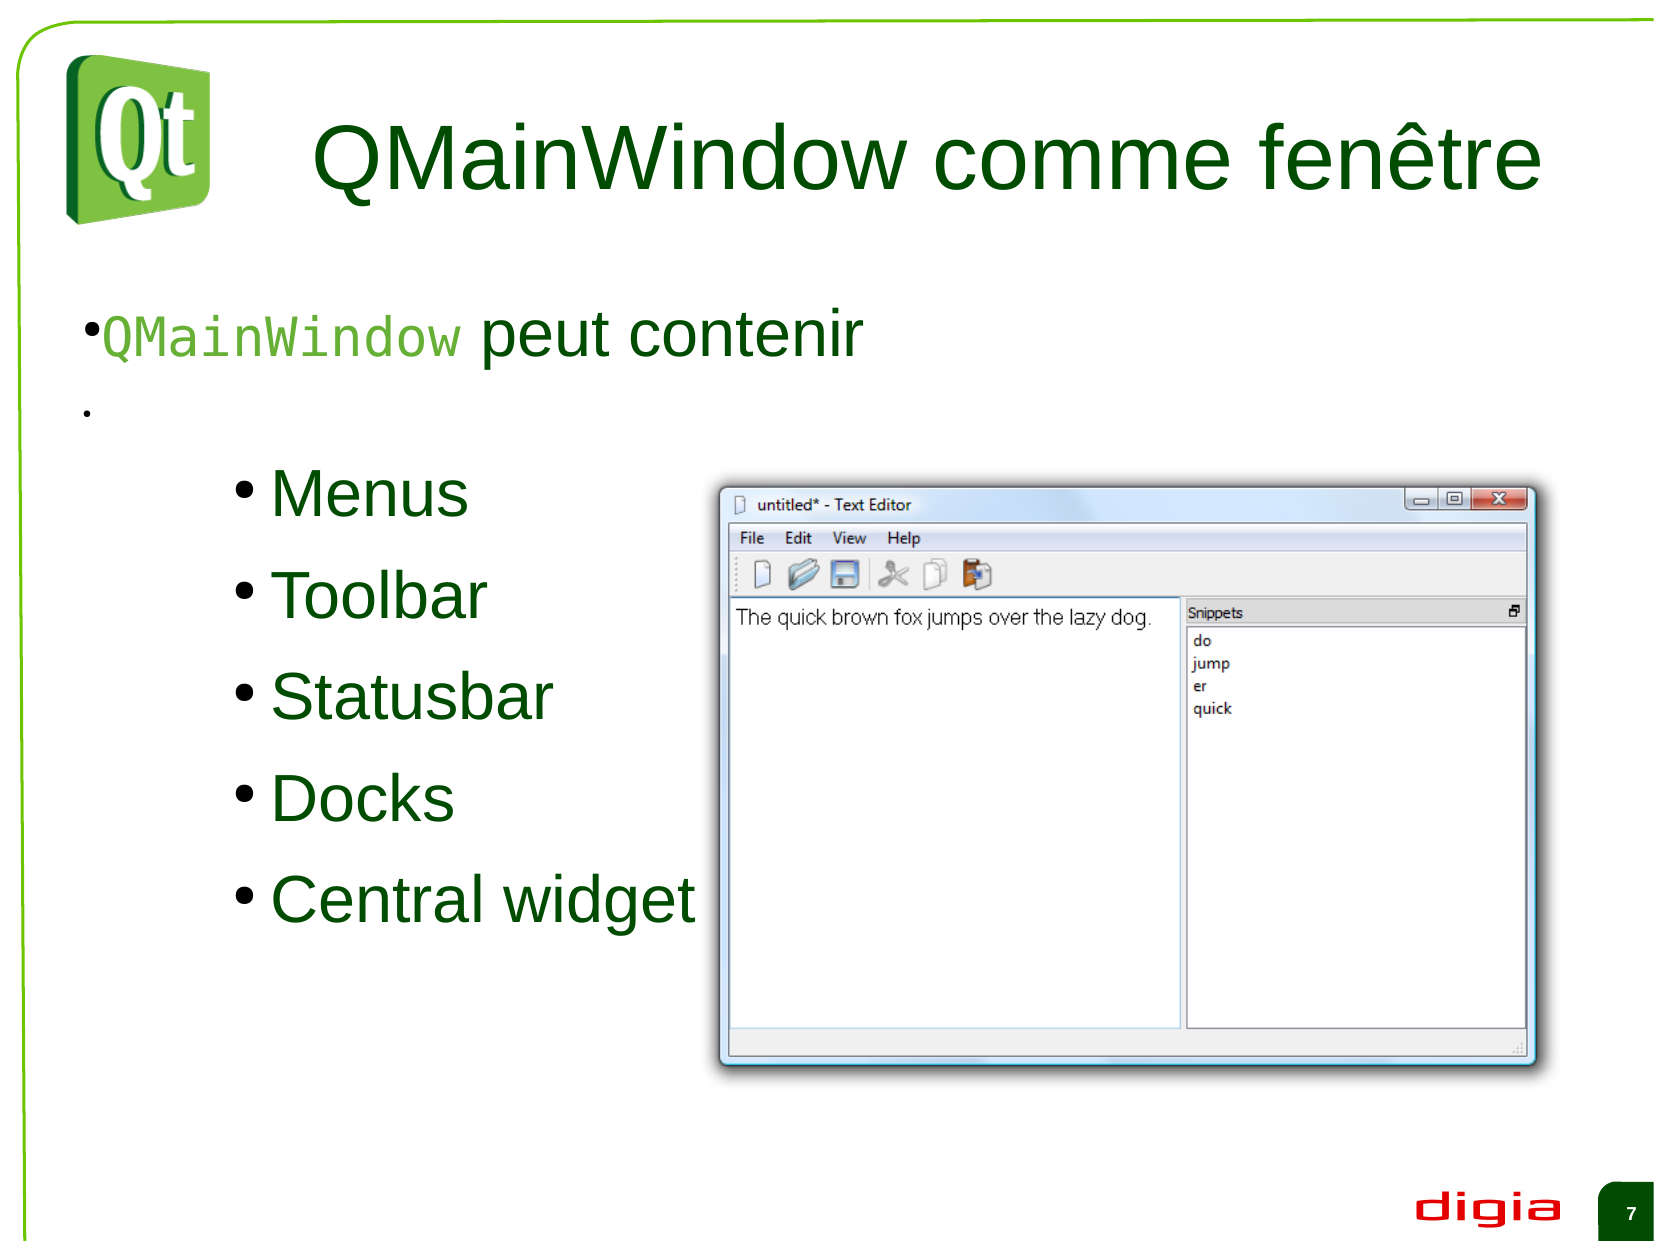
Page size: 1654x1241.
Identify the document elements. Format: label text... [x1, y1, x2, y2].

title QMainWindow comme fenêtre [263, 49, 1595, 257]
list QMainWindow peut contenir Menus Toolbar Statusbar Docks Central widget [82, 290, 1571, 1094]
picture [699, 464, 1565, 1093]
